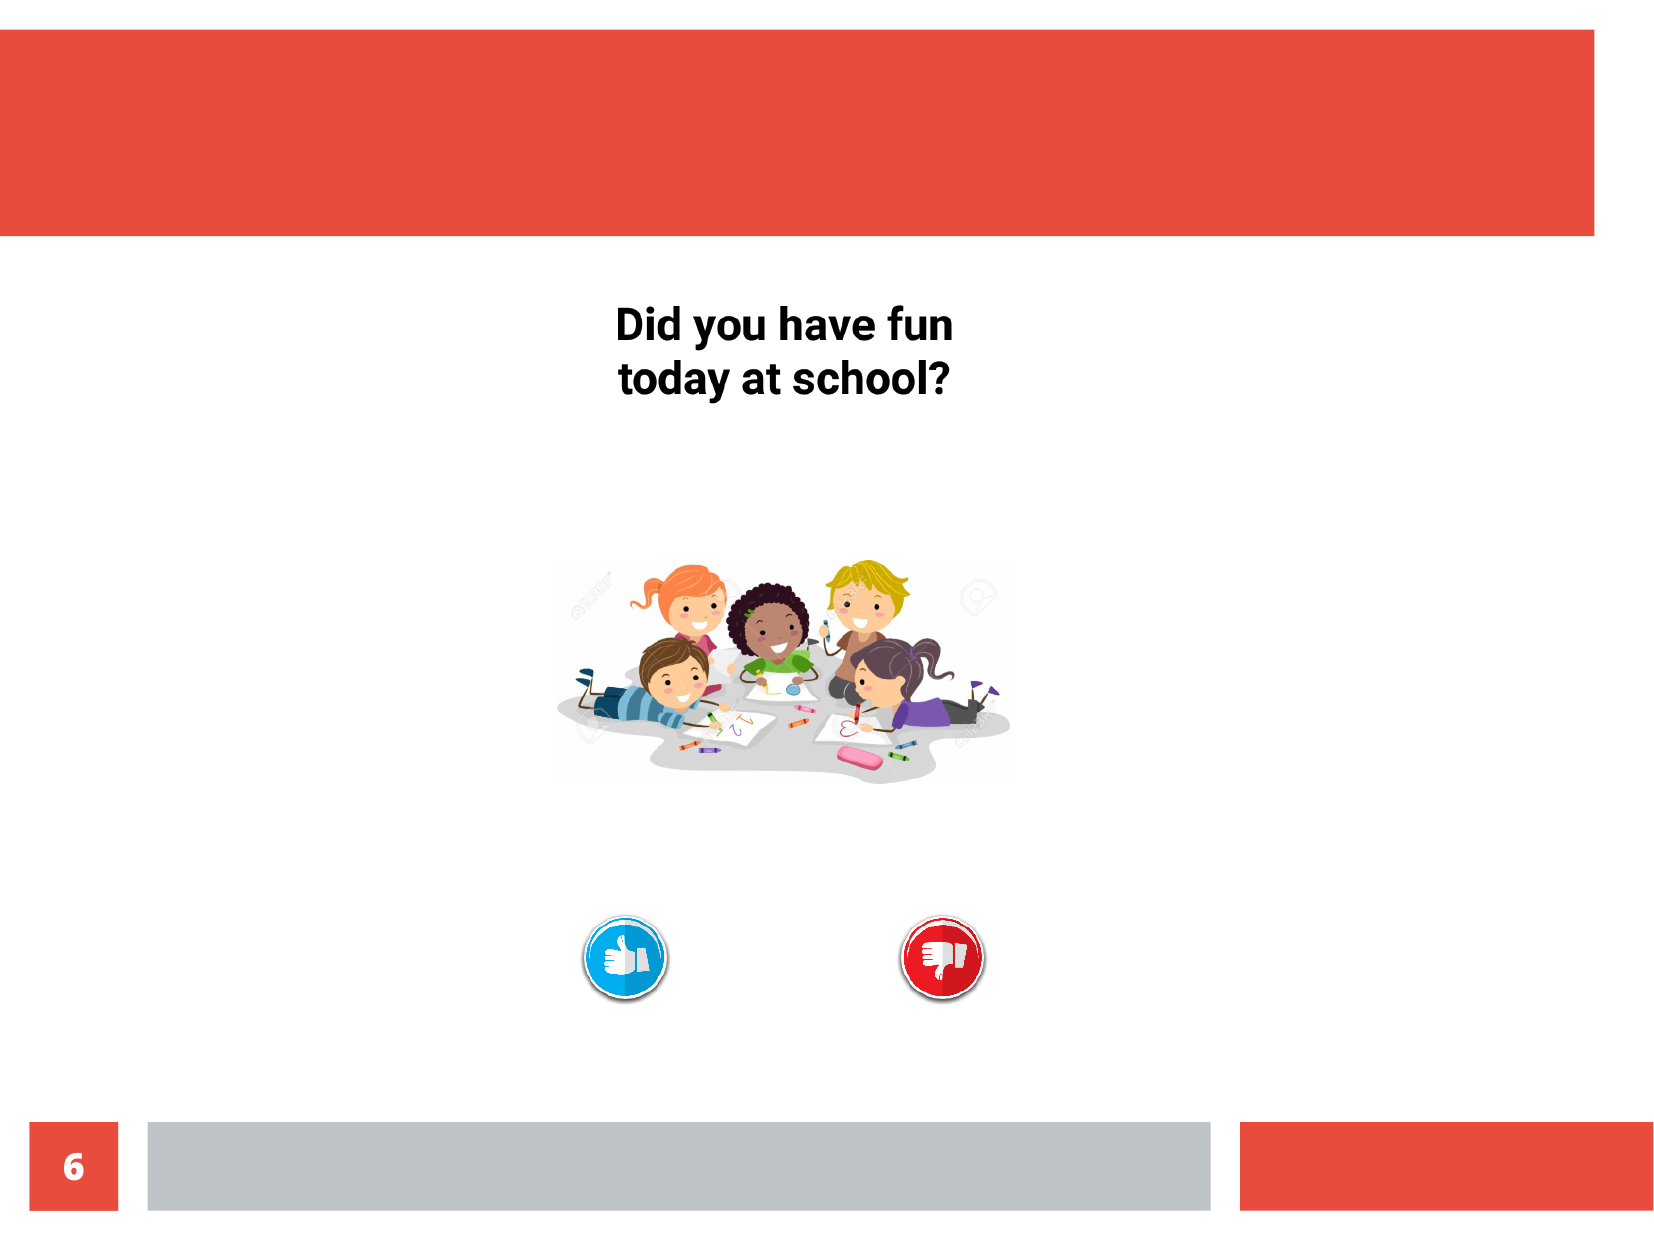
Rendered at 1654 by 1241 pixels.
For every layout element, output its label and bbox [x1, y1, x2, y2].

picture [557, 269, 1010, 1074]
